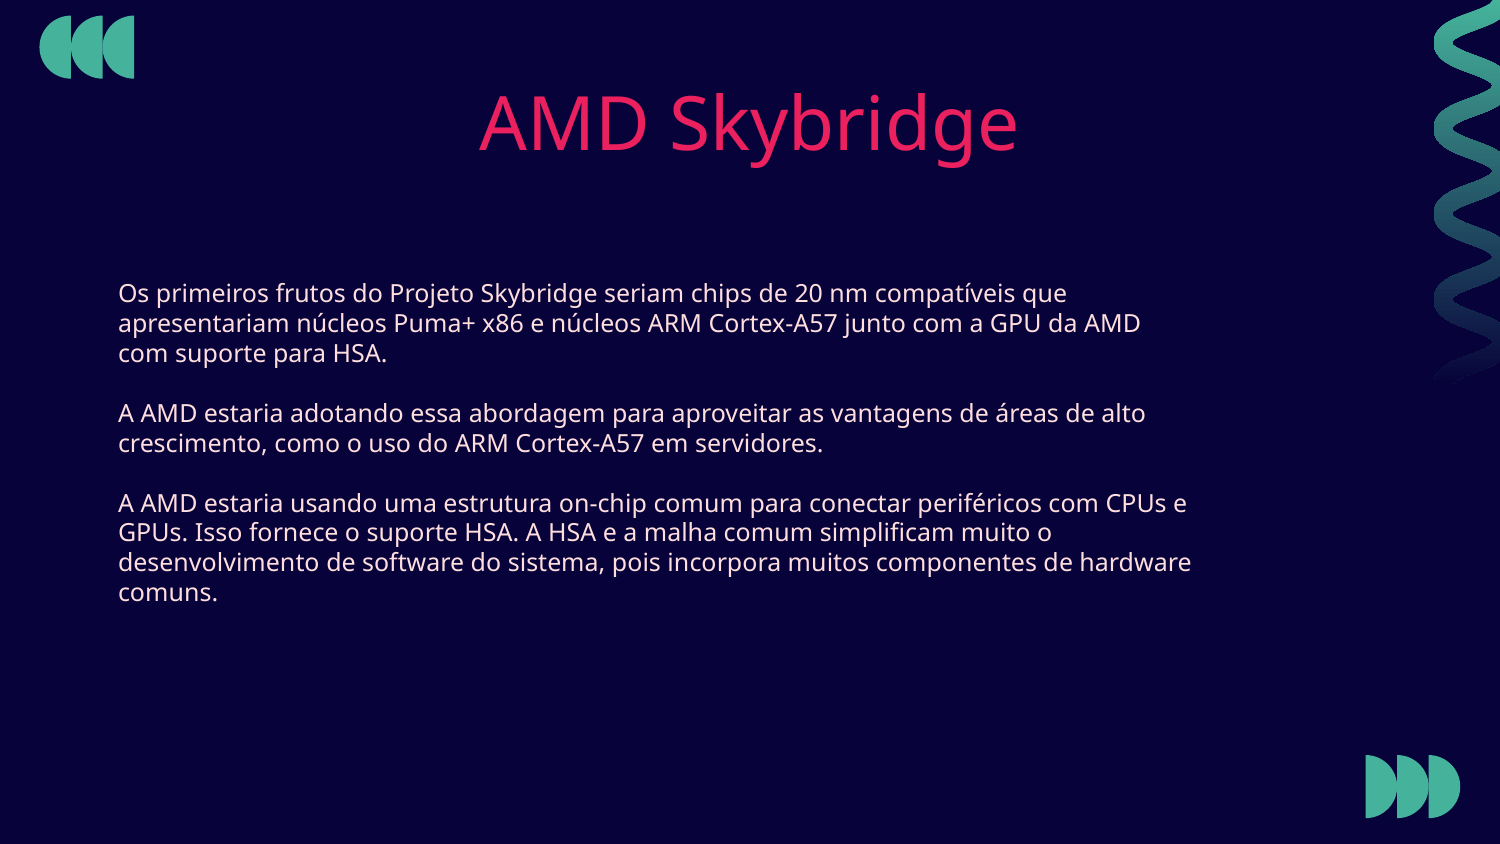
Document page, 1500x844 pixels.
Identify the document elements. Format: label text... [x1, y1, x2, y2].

title AMD Skybridge [118, 72, 1382, 167]
list Os primeiros frutos do Projeto Skybridge seriam chips de 20 nm compatíveis que apresentariam núcleos Puma+ x86 e núcleos ARM Cortex-A57 junto com a GPU da AMD com suporte para HSA. A AMD estaria adotando essa abordagem para aproveitar as vantagens de áreas de alto crescimento, como o uso do ARM Cortex-A57 em servidores. A AMD estaria usando uma estrutura on-chip comum para conectar periféricos com CPUs e GPUs. Isso fornece o suporte HSA. A HSA e a malha comum simplificam muito o desenvolvimento de software do sistema, pois incorpora muitos componentes de hardware comuns. [118, 189, 1194, 756]
